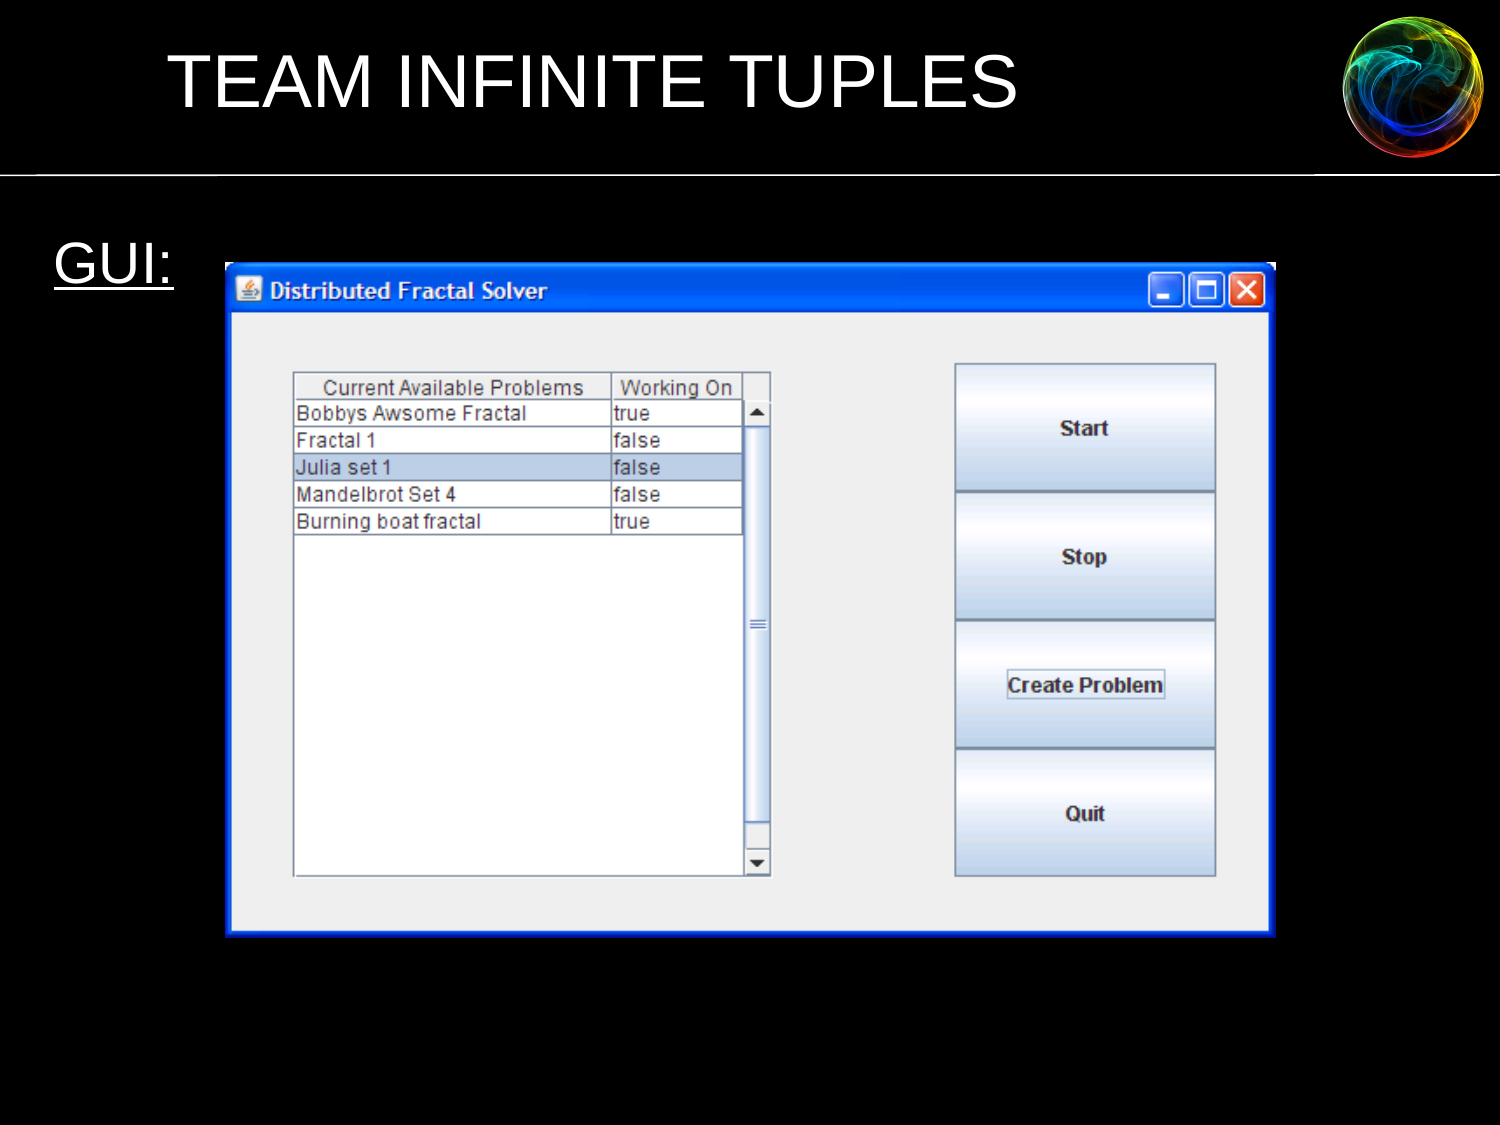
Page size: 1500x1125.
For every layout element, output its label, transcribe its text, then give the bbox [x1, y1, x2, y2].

picture [225, 262, 1276, 938]
text_box GUI: [39, 223, 1463, 1051]
picture [1325, 0, 1500, 174]
text_box TEAM INFINITE TUPLES [0, 37, 1188, 131]
